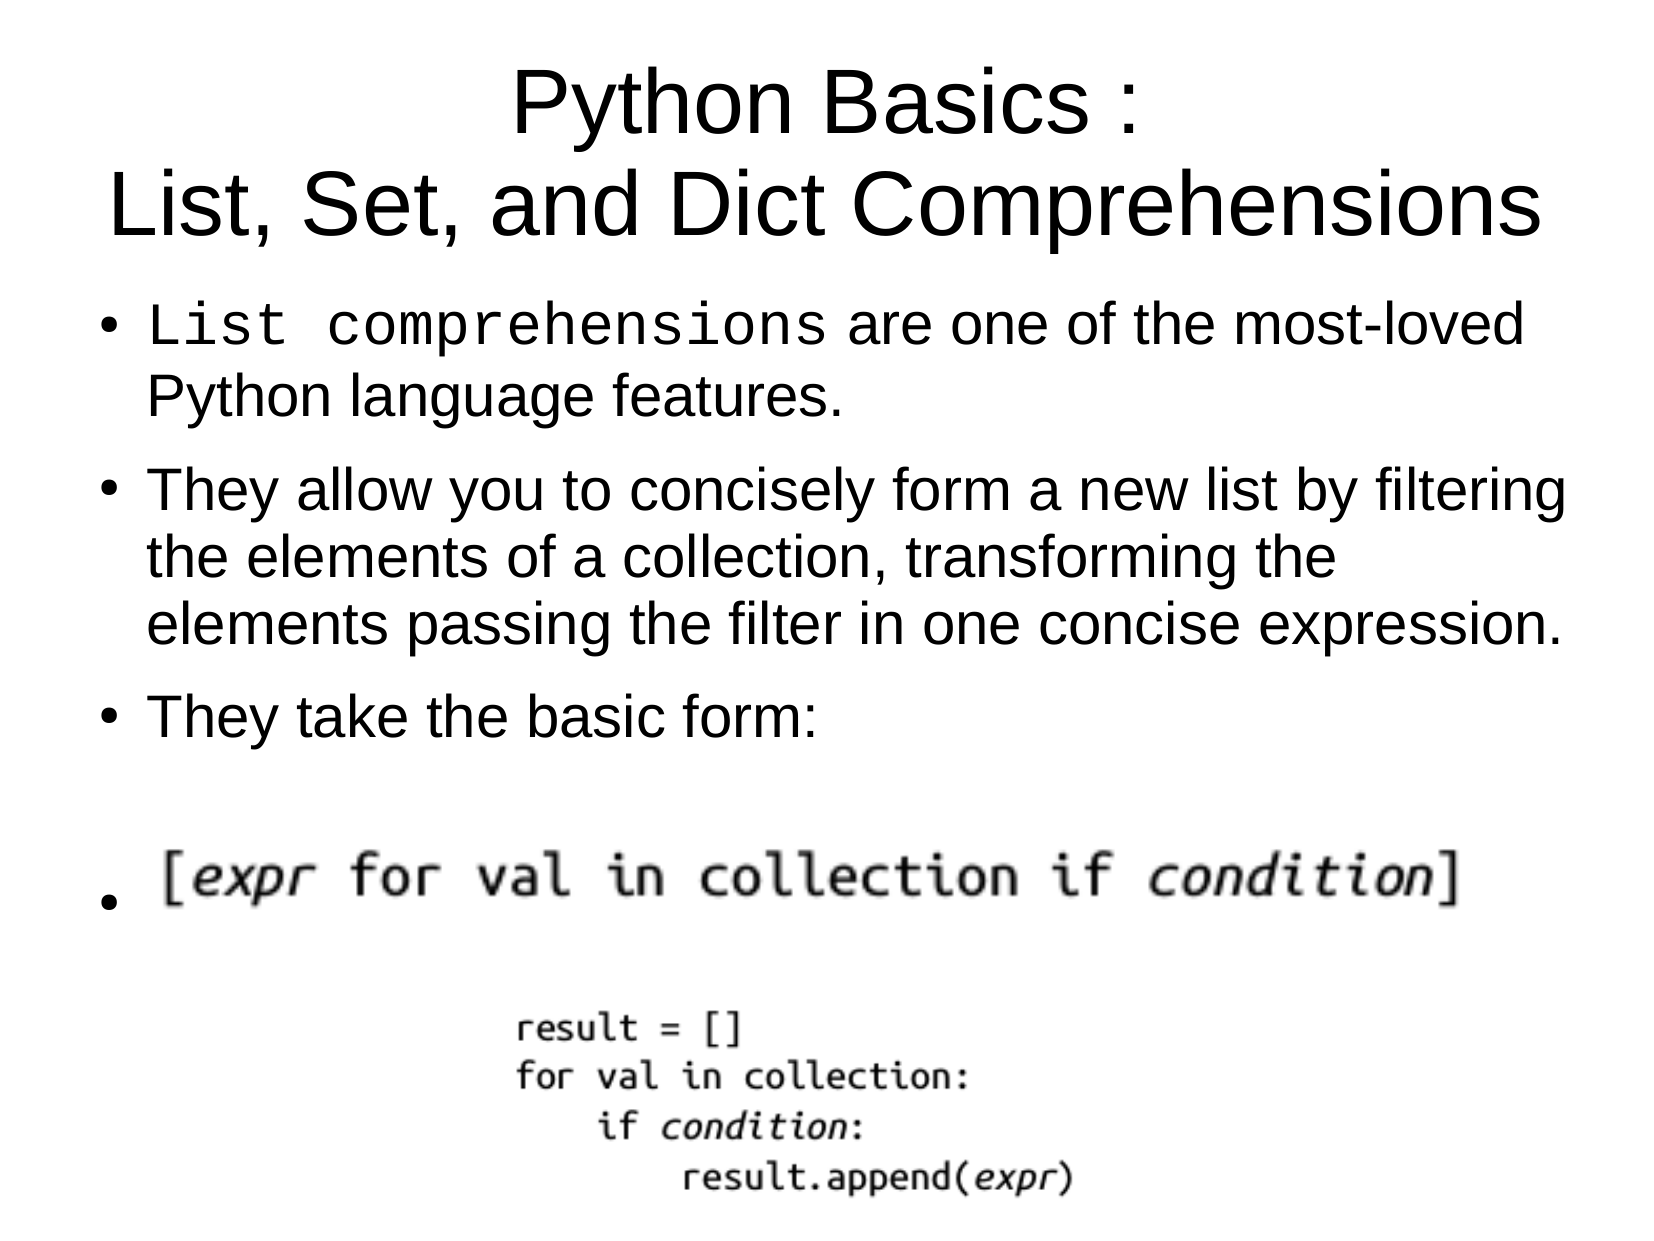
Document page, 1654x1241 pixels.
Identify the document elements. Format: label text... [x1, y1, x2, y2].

picture [509, 1001, 1087, 1212]
picture [120, 822, 1511, 942]
title Python Basics : List, Set, and Dict Comprehensions [82, 49, 1571, 257]
list List comprehensions are one of the most-loved Python language features. They allow you to concisely form a new list by filtering the elements of a collection, transforming the elements passing the filter in one concise expression. They take the basic form: This is equivalent to the following for loop [82, 290, 1571, 1010]
